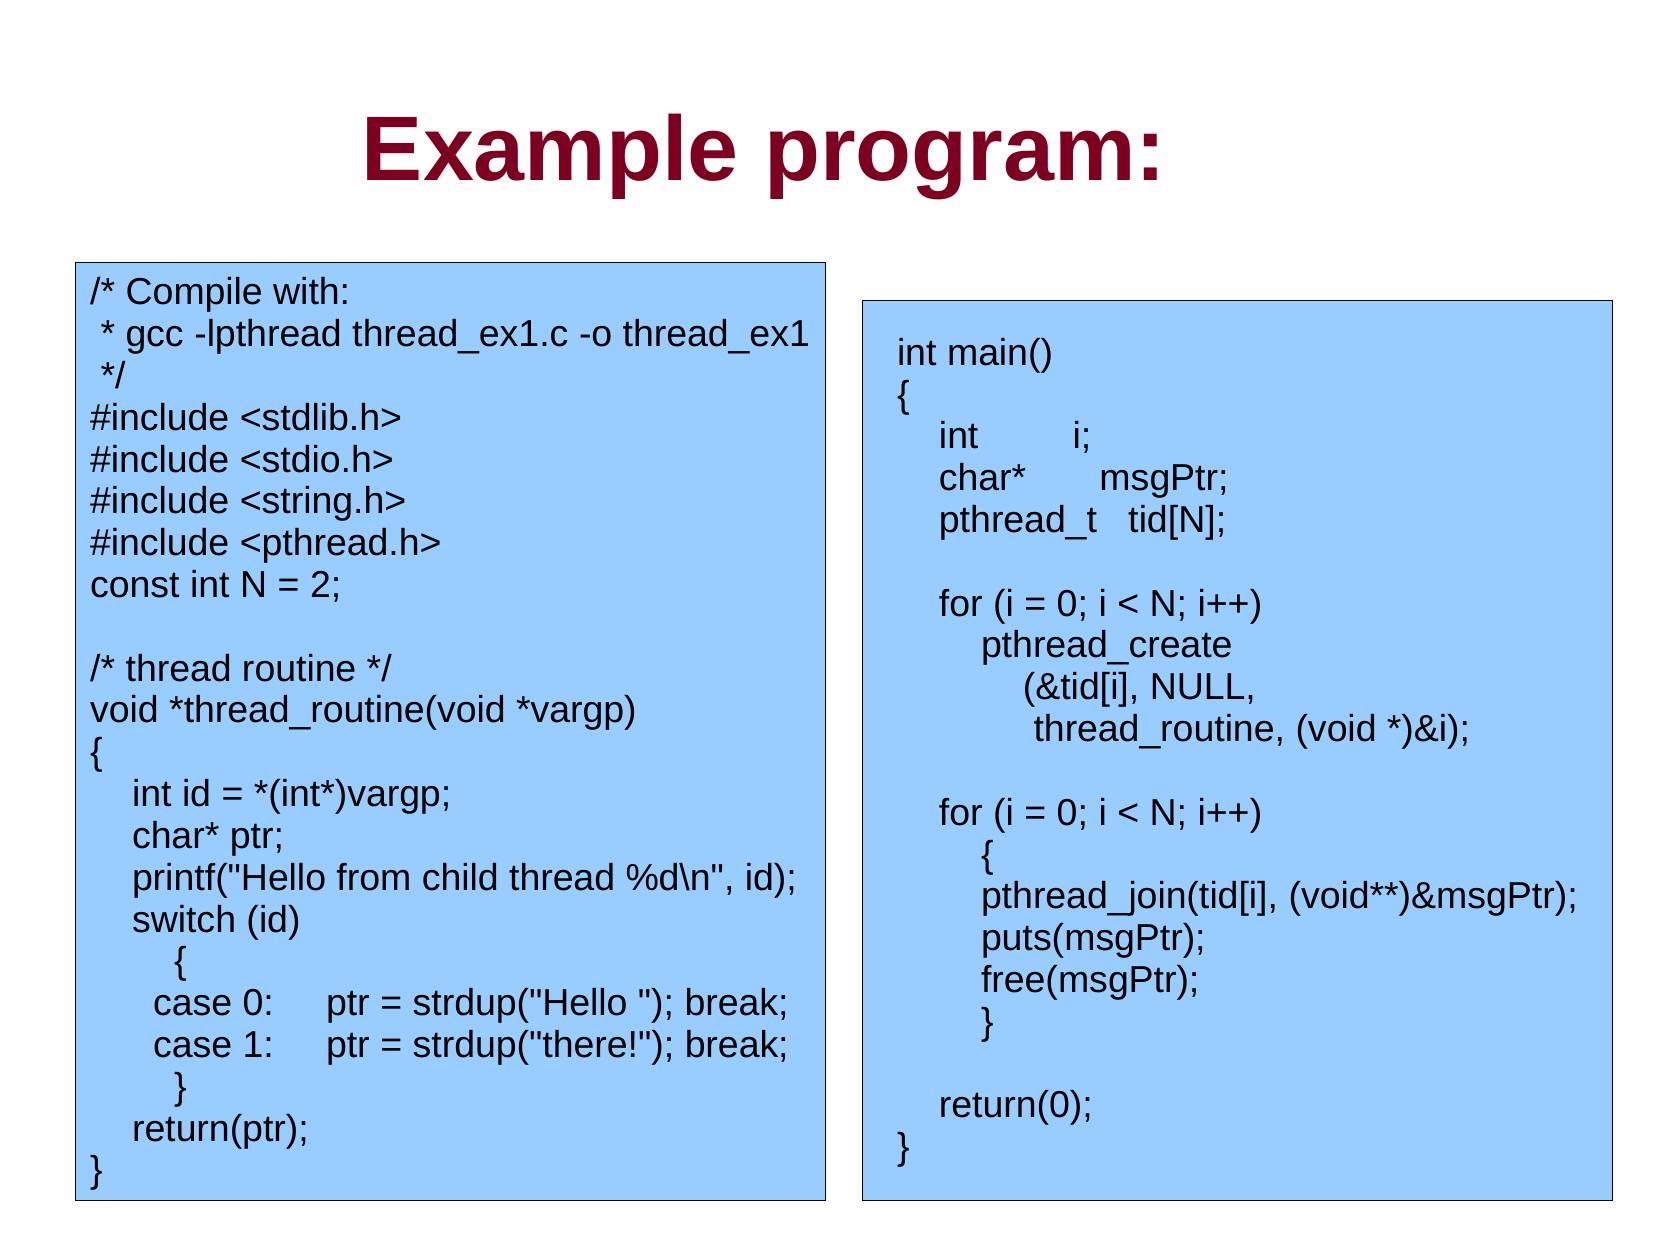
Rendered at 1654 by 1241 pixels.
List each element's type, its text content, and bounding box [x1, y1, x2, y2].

text_box /* Compile with: * gcc -lpthread thread_ex1.c -o thread_ex1 */ #include <stdlib.h> #include <stdio.h> #include <string.h> #include <pthread.h> const int N = 2; /* thread routine */ void *thread_routine(void *vargp) { int id = *(int*)vargp; char* ptr; printf("Hello from child thread %d\n", id); switch (id) { case 0: ptr = strdup("Hello "); break; case 1: ptr = strdup("there!"); break; } return(ptr); } [75, 262, 826, 1201]
title Example program: [118, 48, 1411, 253]
text_box int main() { int i; char* msgPtr; pthread_t tid[N]; for (i = 0; i < N; i++) pthread_create (&tid[i], NULL, thread_routine, (void *)&i); for (i = 0; i < N; i++) { pthread_join(tid[i], (void**)&msgPtr); puts(msgPtr); free(msgPtr); } return(0); } [862, 300, 1613, 1201]
picture [0, 0, 1654, 1241]
